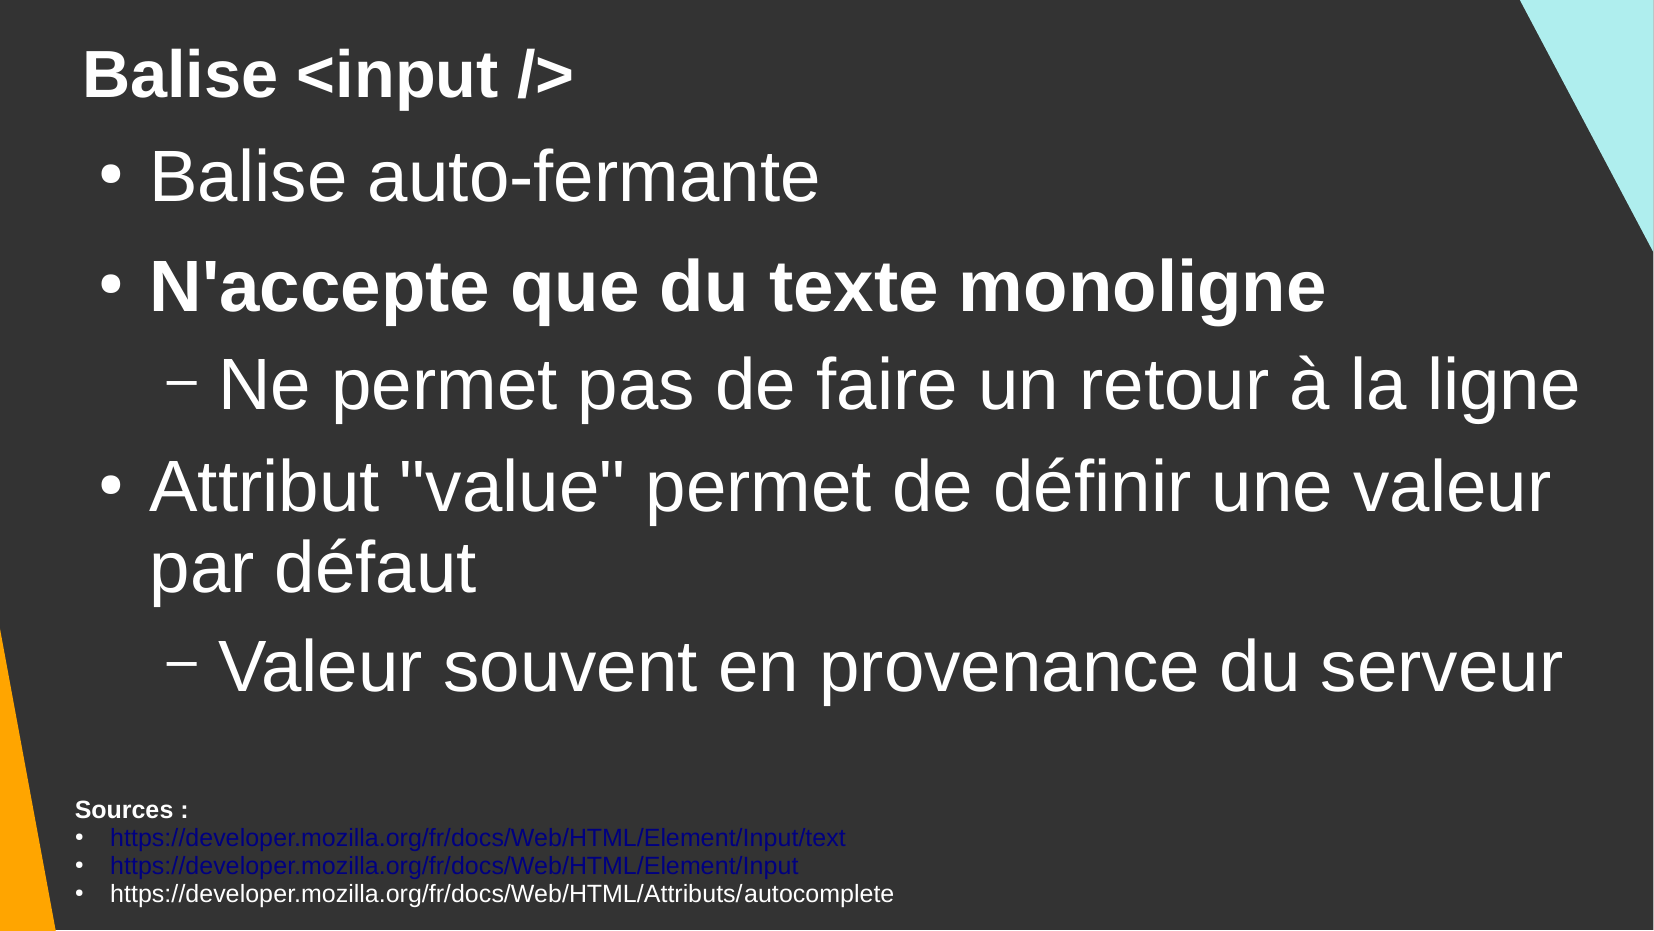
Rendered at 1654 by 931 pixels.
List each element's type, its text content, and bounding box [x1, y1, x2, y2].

text_box Sources : https://developer.mozilla.org/fr/docs/Web/HTML/Element/Input/text https://developer.mozilla.org/fr/docs/Web/HTML/Element/Input https://developer.mozilla.org/fr/docs/Web/HTML/Attributs/autocomplete [60, 788, 1546, 931]
text_box [1519, 0, 1654, 254]
text_box [0, 628, 56, 931]
title Balise <input /> [82, 37, 1571, 114]
list Balise auto-fermante N'accepte que du texte monoligne Ne permet pas de faire un retour à la ligne Attribut "value" permet de définir une valeur par défaut Valeur souvent en provenance du serveur [80, 135, 1605, 753]
